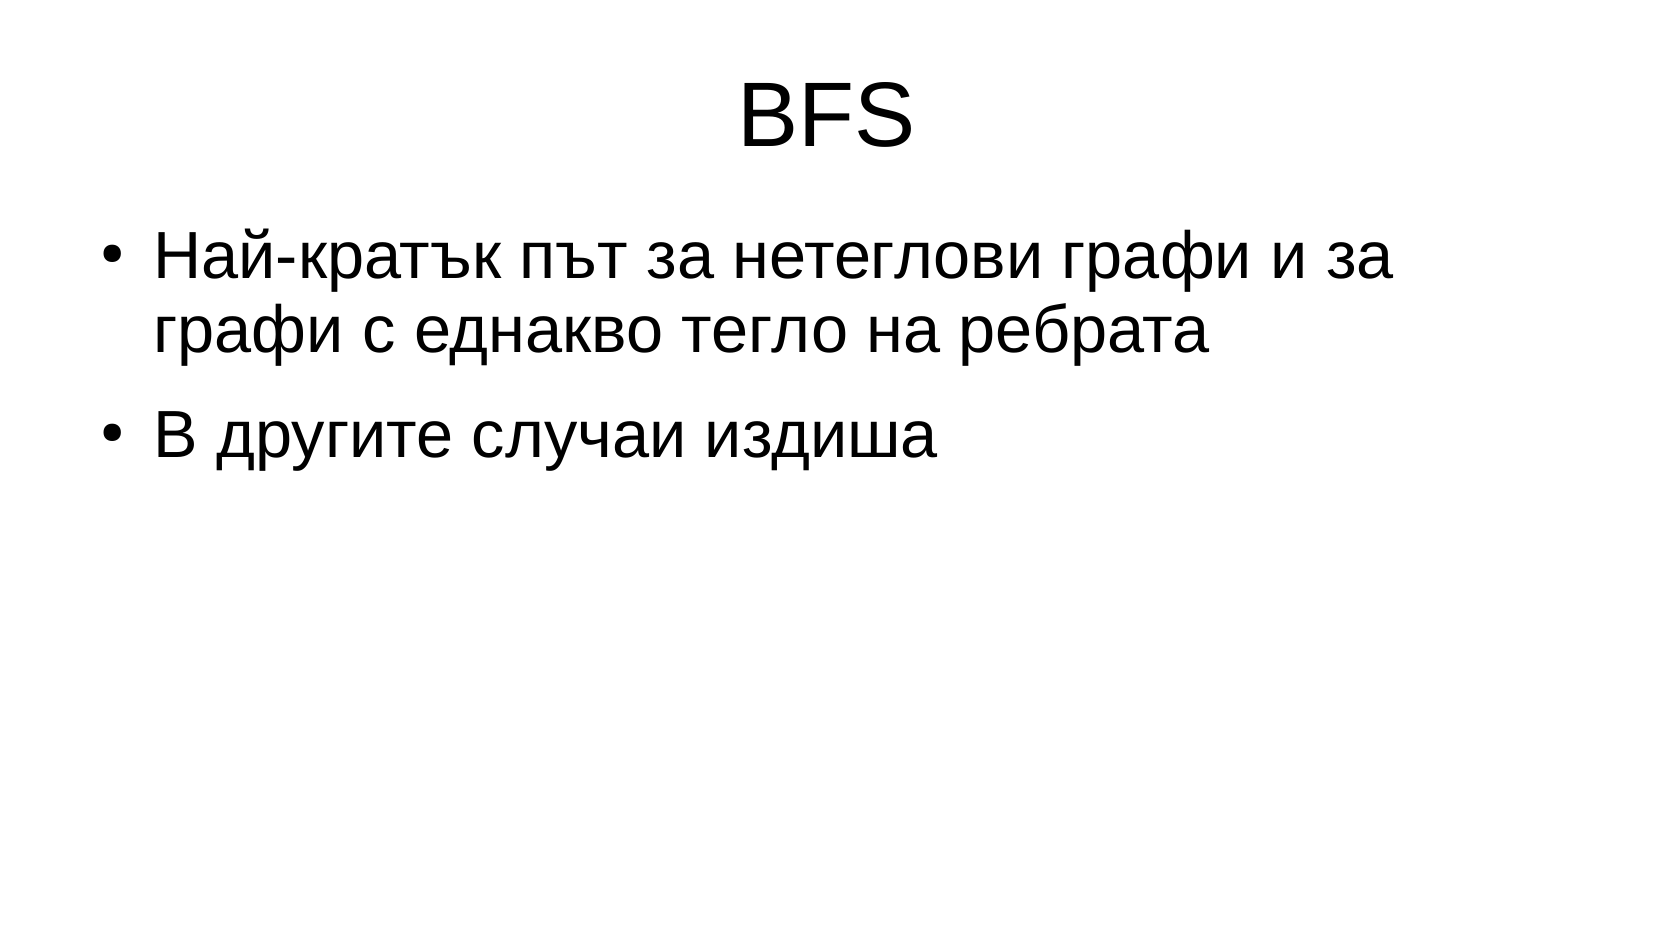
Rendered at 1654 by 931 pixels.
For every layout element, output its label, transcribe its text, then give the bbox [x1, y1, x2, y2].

title BFS [82, 37, 1571, 193]
list Най-кратък път за нетеглови графи и за графи с еднакво тегло на ребрата В другите случаи издиша [82, 217, 1571, 758]
